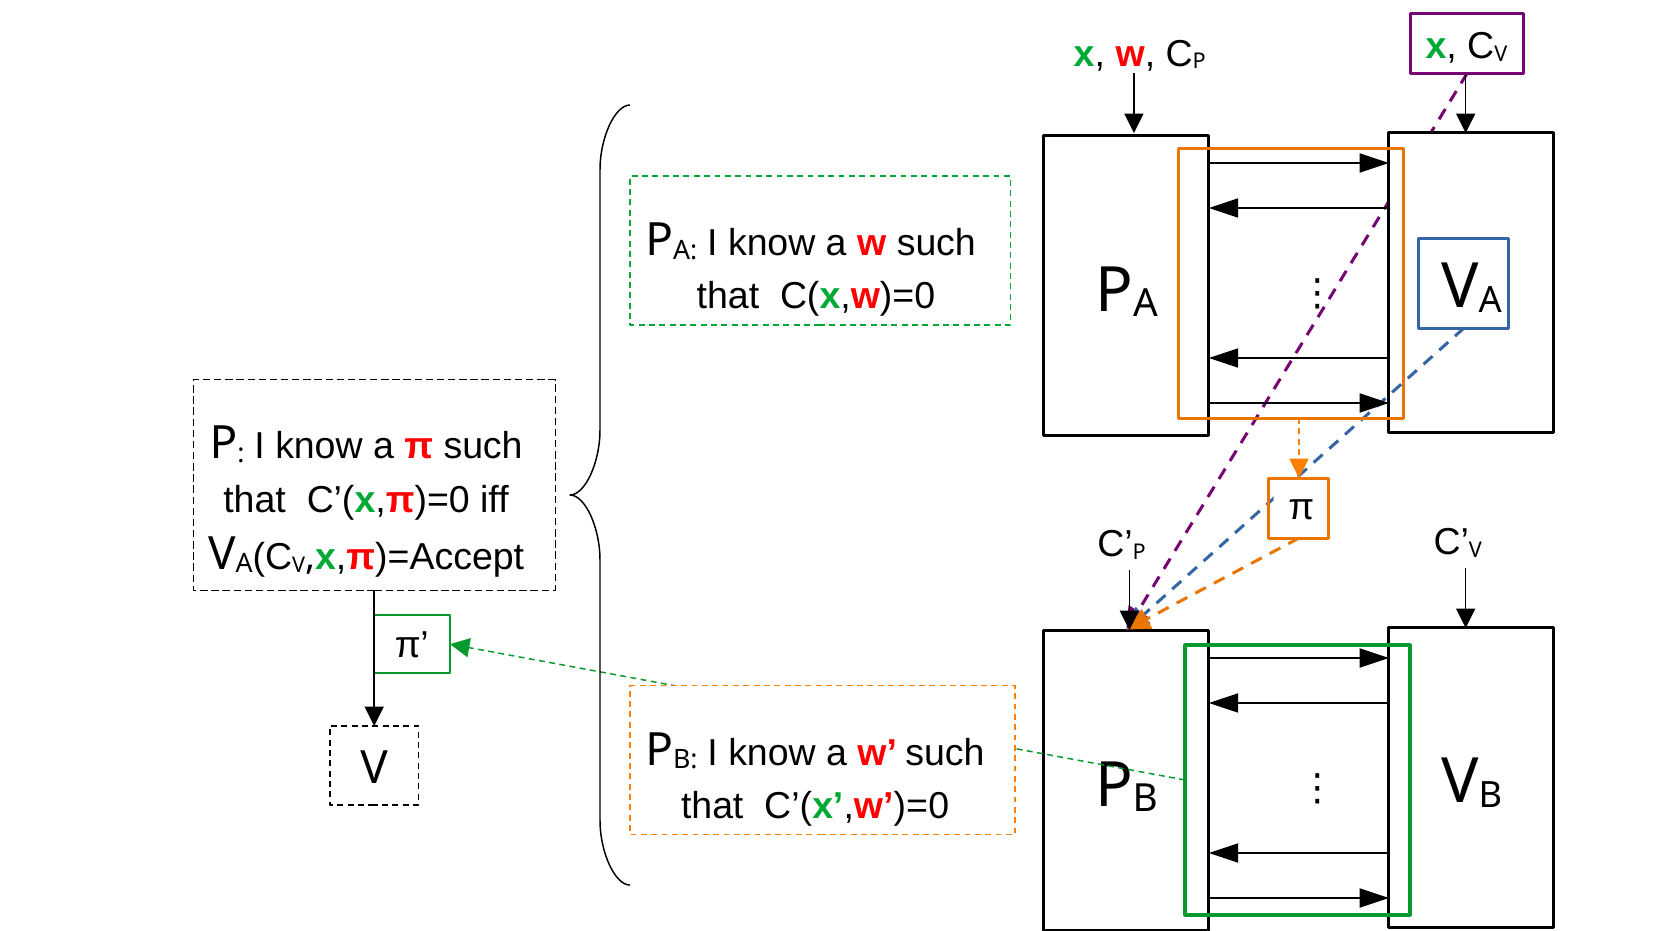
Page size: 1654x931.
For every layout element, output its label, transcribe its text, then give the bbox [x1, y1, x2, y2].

text_box PB [1043, 630, 1209, 931]
text_box V [330, 734, 419, 797]
text_box x, CV [1412, 15, 1522, 72]
text_box C’V [1418, 510, 1516, 571]
text_box P: I know a π such that C’(x,π)=0 iff VA(CV,x,π)=Accept [193, 399, 556, 571]
text_box PB: I know a w’ such that C’(x’,w’)=0 [630, 695, 1015, 826]
text_box VA [1388, 150, 1402, 417]
text_box PA [1180, 150, 1209, 417]
text_box VA [1388, 132, 1554, 433]
text_box ⋮ [1283, 747, 1330, 823]
text_box PB [1187, 647, 1209, 913]
text_box C’P [1082, 512, 1179, 573]
text_box π [1273, 480, 1327, 535]
text_box ⋮ [1283, 252, 1330, 328]
text_box x, w, CP [1059, 15, 1238, 88]
text_box VB [1388, 647, 1408, 913]
text_box PA: I know a w such that C(x,w)=0 [630, 187, 1011, 314]
text_box x, CV [1410, 13, 1538, 76]
text_box PA [1043, 135, 1209, 436]
text_box VB [1388, 627, 1554, 928]
text_box π’ [375, 615, 451, 674]
